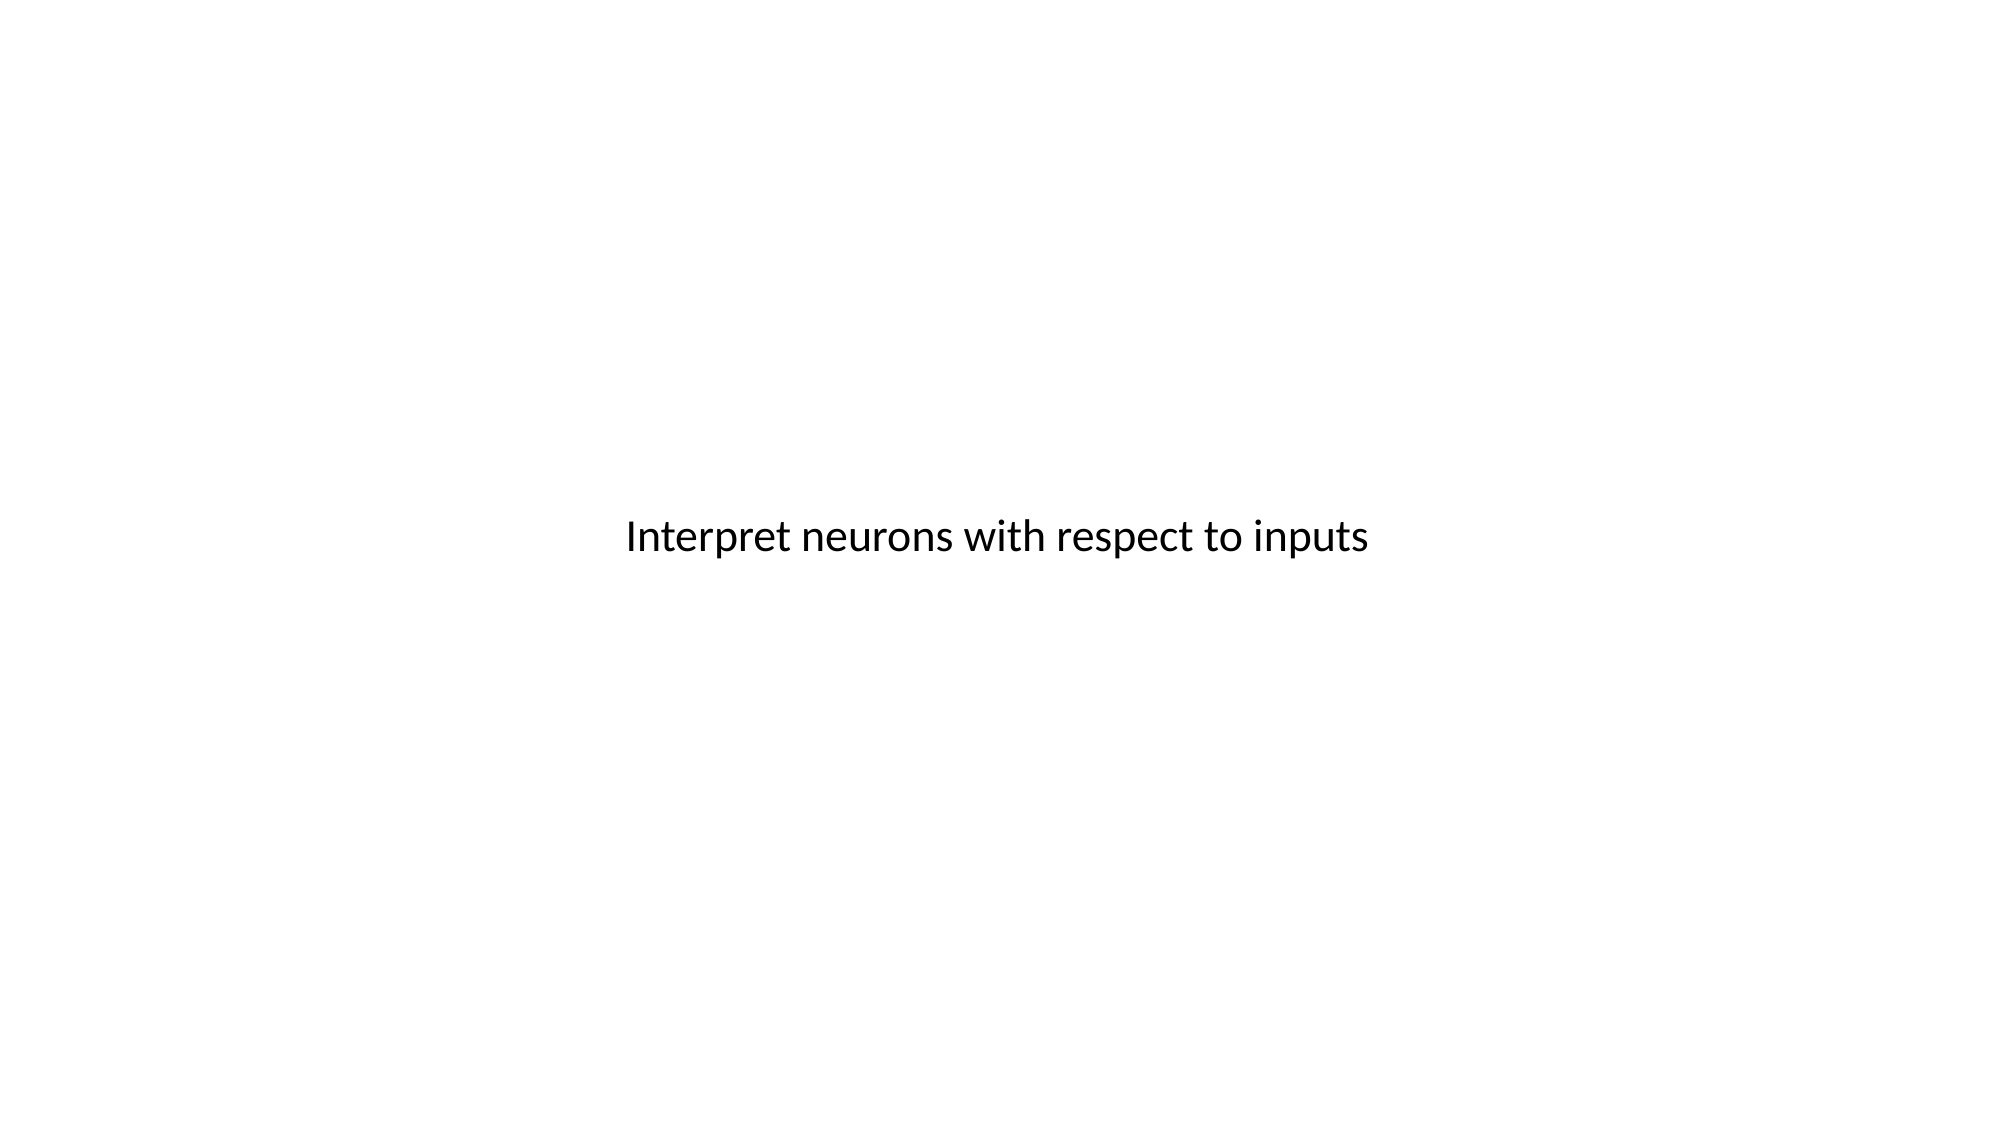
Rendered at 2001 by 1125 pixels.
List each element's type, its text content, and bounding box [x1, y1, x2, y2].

list Interpret neurons with respect to inputs [135, 246, 1860, 961]
